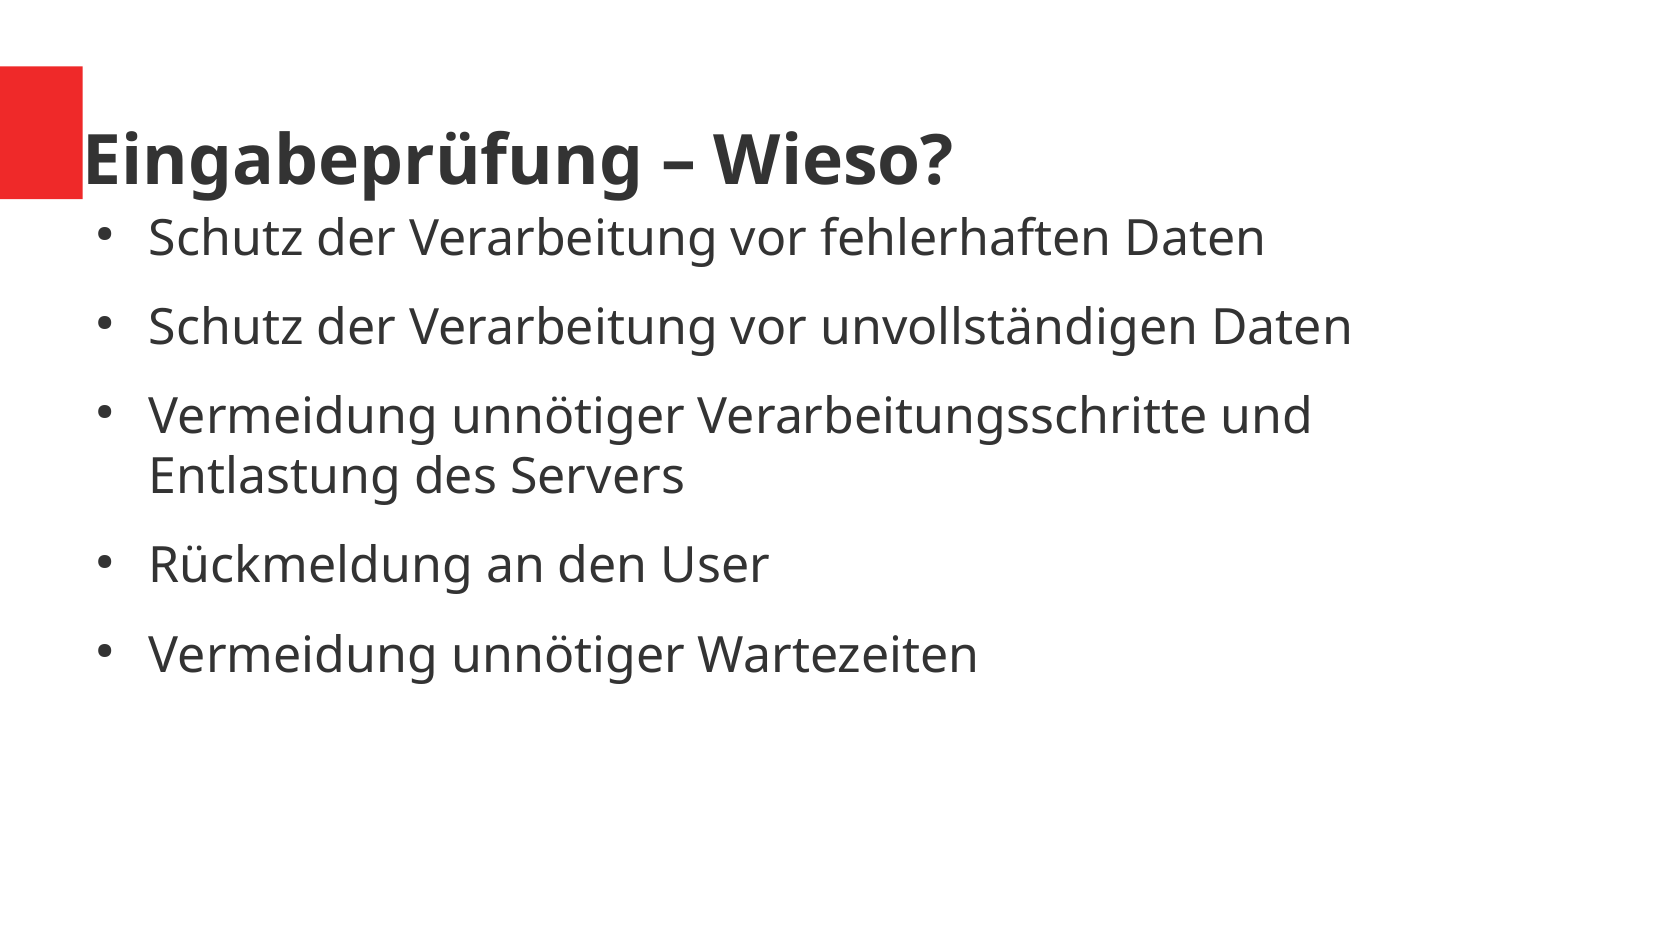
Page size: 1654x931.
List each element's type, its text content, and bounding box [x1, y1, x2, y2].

list Schutz der Verarbeitung vor fehlerhaften Daten Schutz der Verarbeitung vor unvollständigen Daten Vermeidung unnötiger Verarbeitungsschritte und Entlastung des Servers Rückmeldung an den User Vermeidung unnötiger Wartezeiten [78, 205, 1567, 804]
title Eingabeprüfung – Wieso? [82, 33, 1571, 196]
